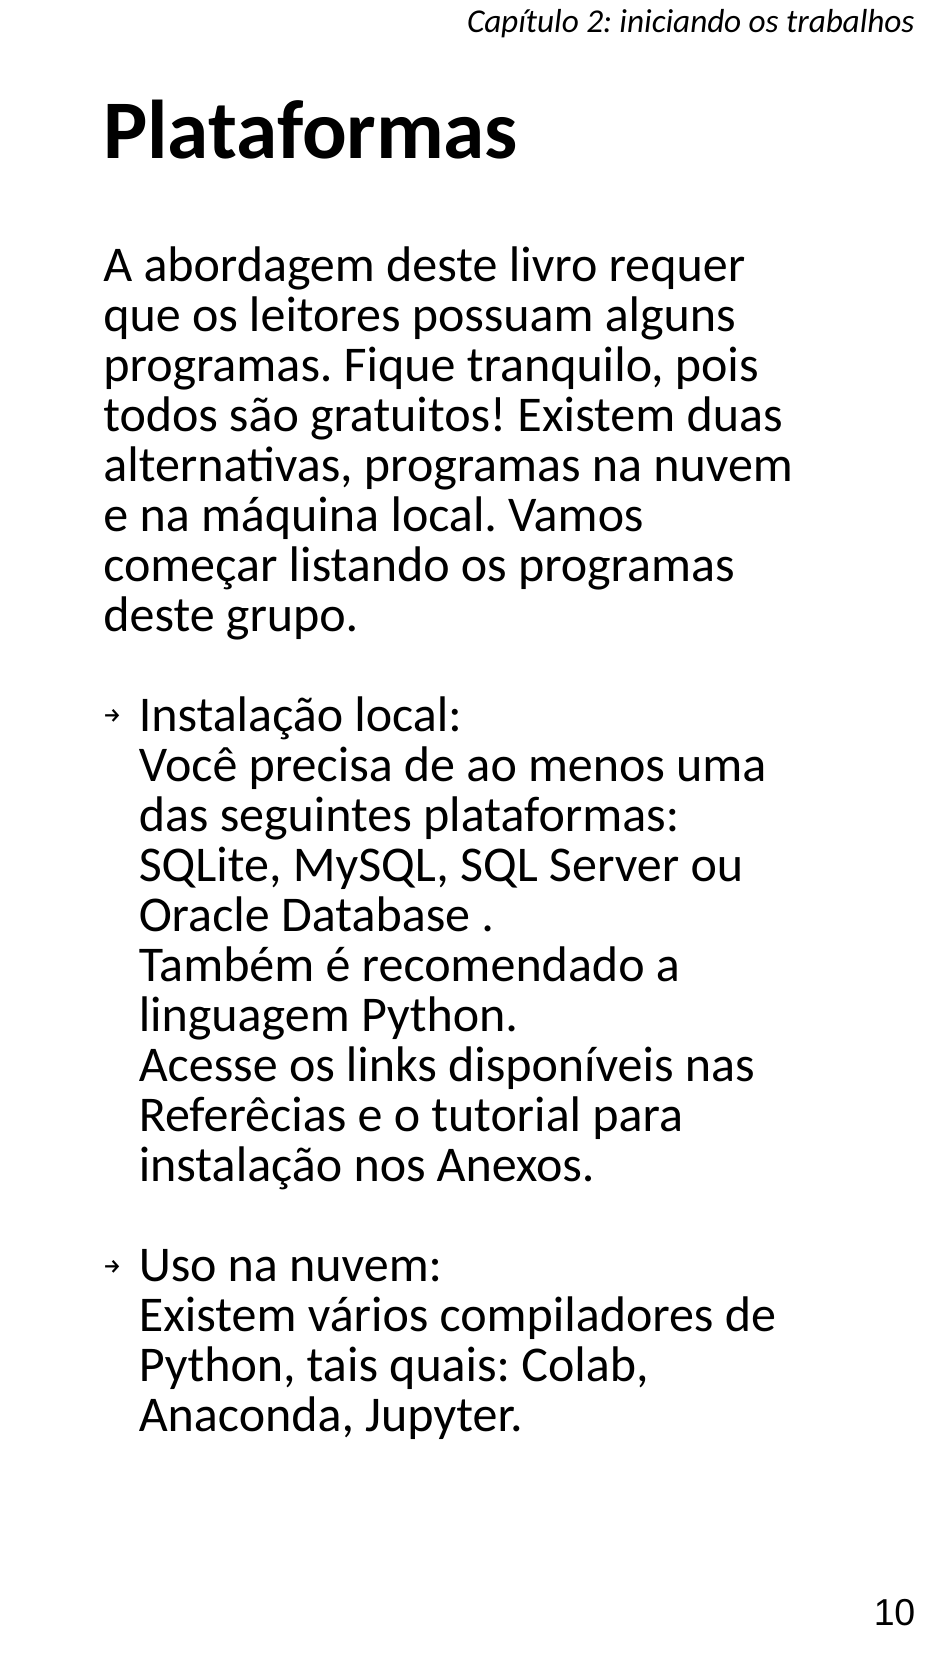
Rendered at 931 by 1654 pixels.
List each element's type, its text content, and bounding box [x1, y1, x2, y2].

text_box Capítulo 2: iniciando os trabalhos [0, 0, 931, 60]
text_box <número> [729, 1583, 931, 1654]
text_box Plataformas [88, 88, 739, 187]
text_box A abordagem deste livro requer que os leitores possuam alguns programas. Fique tranquilo, pois todos são gratuitos! Existem duas alternativas, programas na nuvem e na máquina local. Vamos começar listando os programas deste grupo. Instalação local: Você precisa de ao menos uma das seguintes plataformas: SQLite, MySQL, SQL Server ou Oracle Database . Também é recomendado a linguagem Python. Acesse os links disponíveis nas Referêcias e o tutorial para instalação nos Anexos. Uso na nuvem: Existem vários compiladores de Python, tais quais: Colab, Anaconda, Jupyter. [88, 236, 827, 1536]
